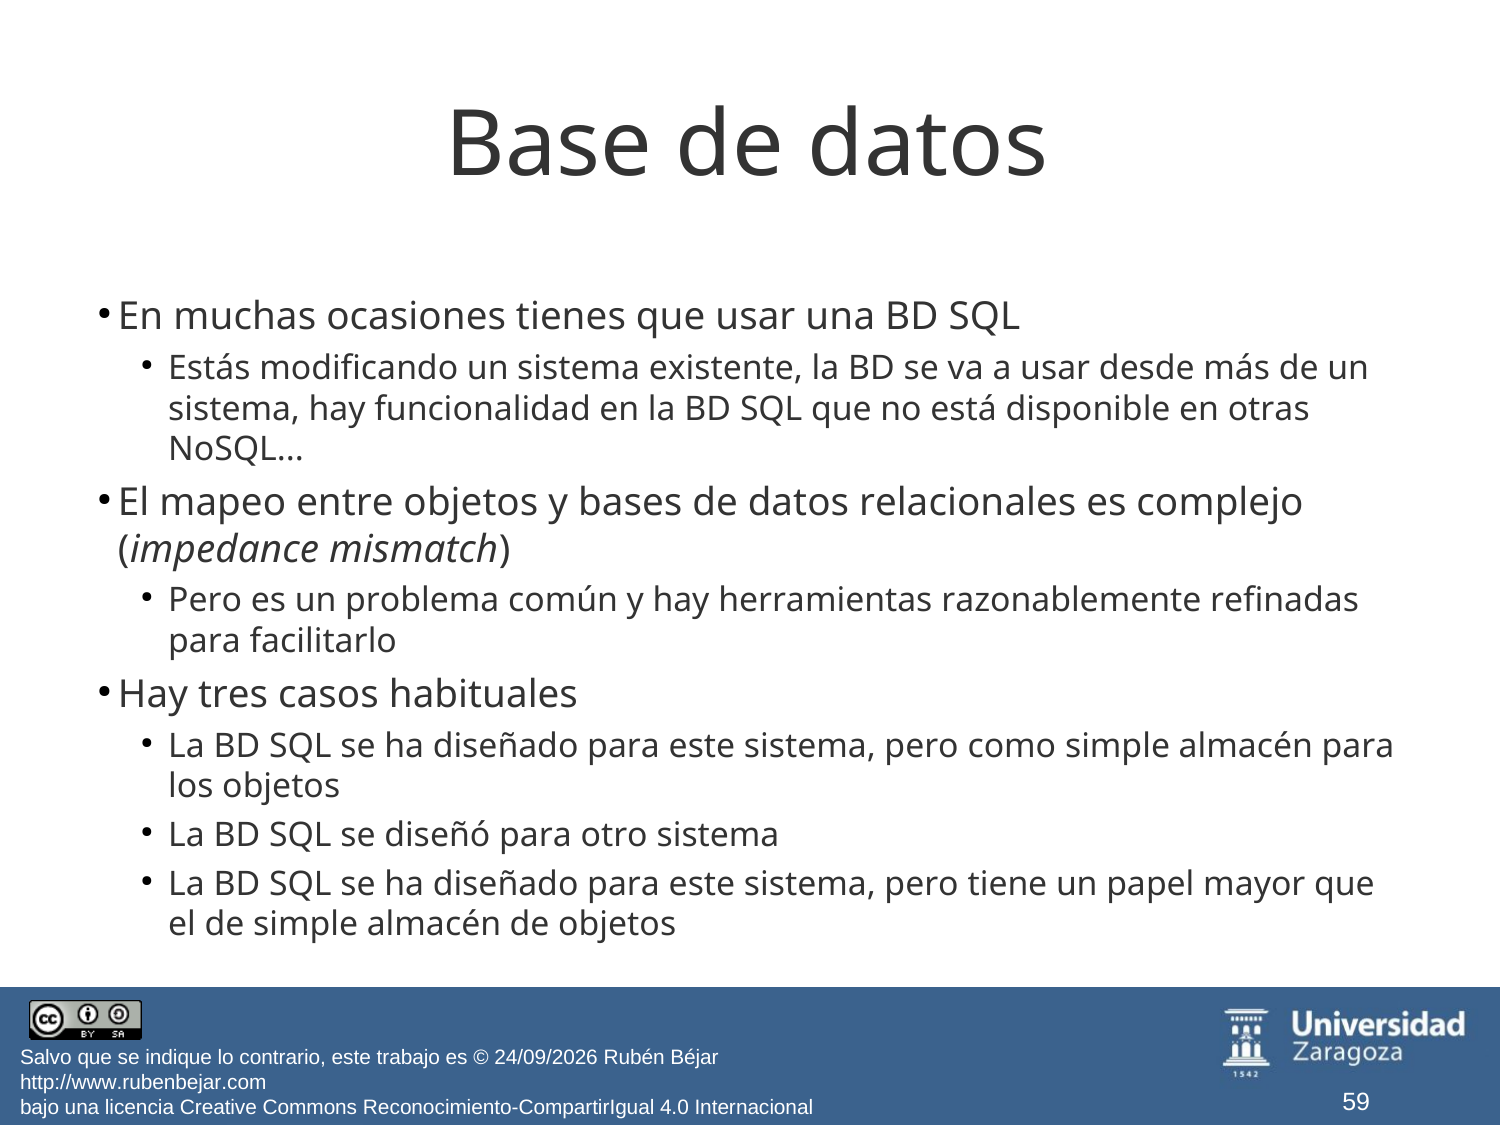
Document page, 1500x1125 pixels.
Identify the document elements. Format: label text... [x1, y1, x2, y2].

list En muchas ocasiones tienes que usar una BD SQL Estás modificando un sistema existente, la BD se va a usar desde más de un sistema, hay funcionalidad en la BD SQL que no está disponible en otras NoSQL... El mapeo entre objetos y bases de datos relacionales es complejo (impedance mismatch) Pero es un problema común y hay herramientas razonablemente refinadas para facilitarlo Hay tres casos habituales La BD SQL se ha diseñado para este sistema, pero como simple almacén para los objetos La BD SQL se diseñó para otro sistema La BD SQL se ha diseñado para este sistema, pero tiene un papel mayor que el de simple almacén de objetos [82, 283, 1418, 957]
picture [0, 987, 1500, 1125]
title Base de datos [74, 21, 1420, 257]
